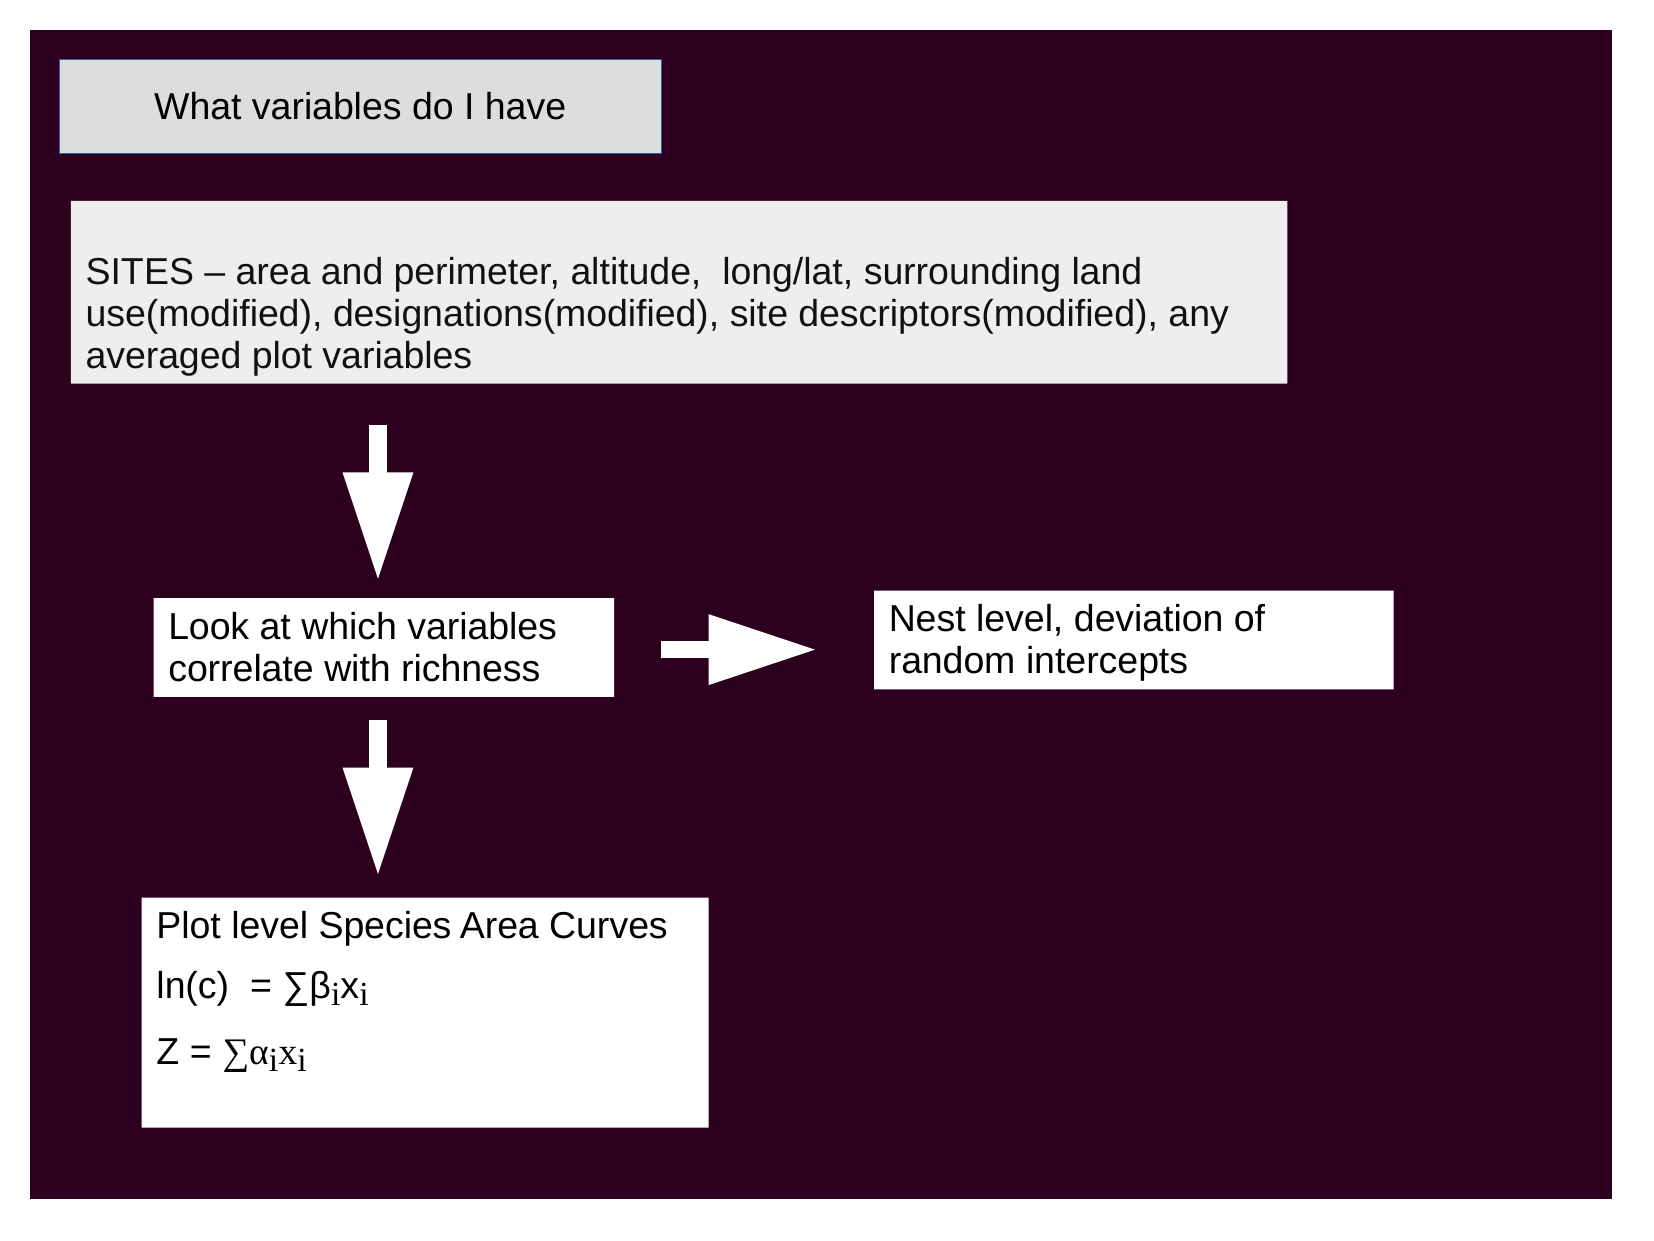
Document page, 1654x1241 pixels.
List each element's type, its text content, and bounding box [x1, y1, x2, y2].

text_box What variables do I have [59, 59, 662, 154]
text_box Nest level, deviation of random intercepts [874, 590, 1394, 690]
text_box Plot level Species Area Curves ln(c) = ∑βixi Z = ∑αixi [141, 897, 709, 1128]
text_box SITES – area and perimeter, altitude, long/lat, surrounding land use(modified), designations(modified), site descriptors(modified), any averaged plot variables [70, 200, 1288, 384]
text_box Look at which variables correlate with richness [153, 598, 615, 697]
text_box [23, 23, 1619, 1205]
